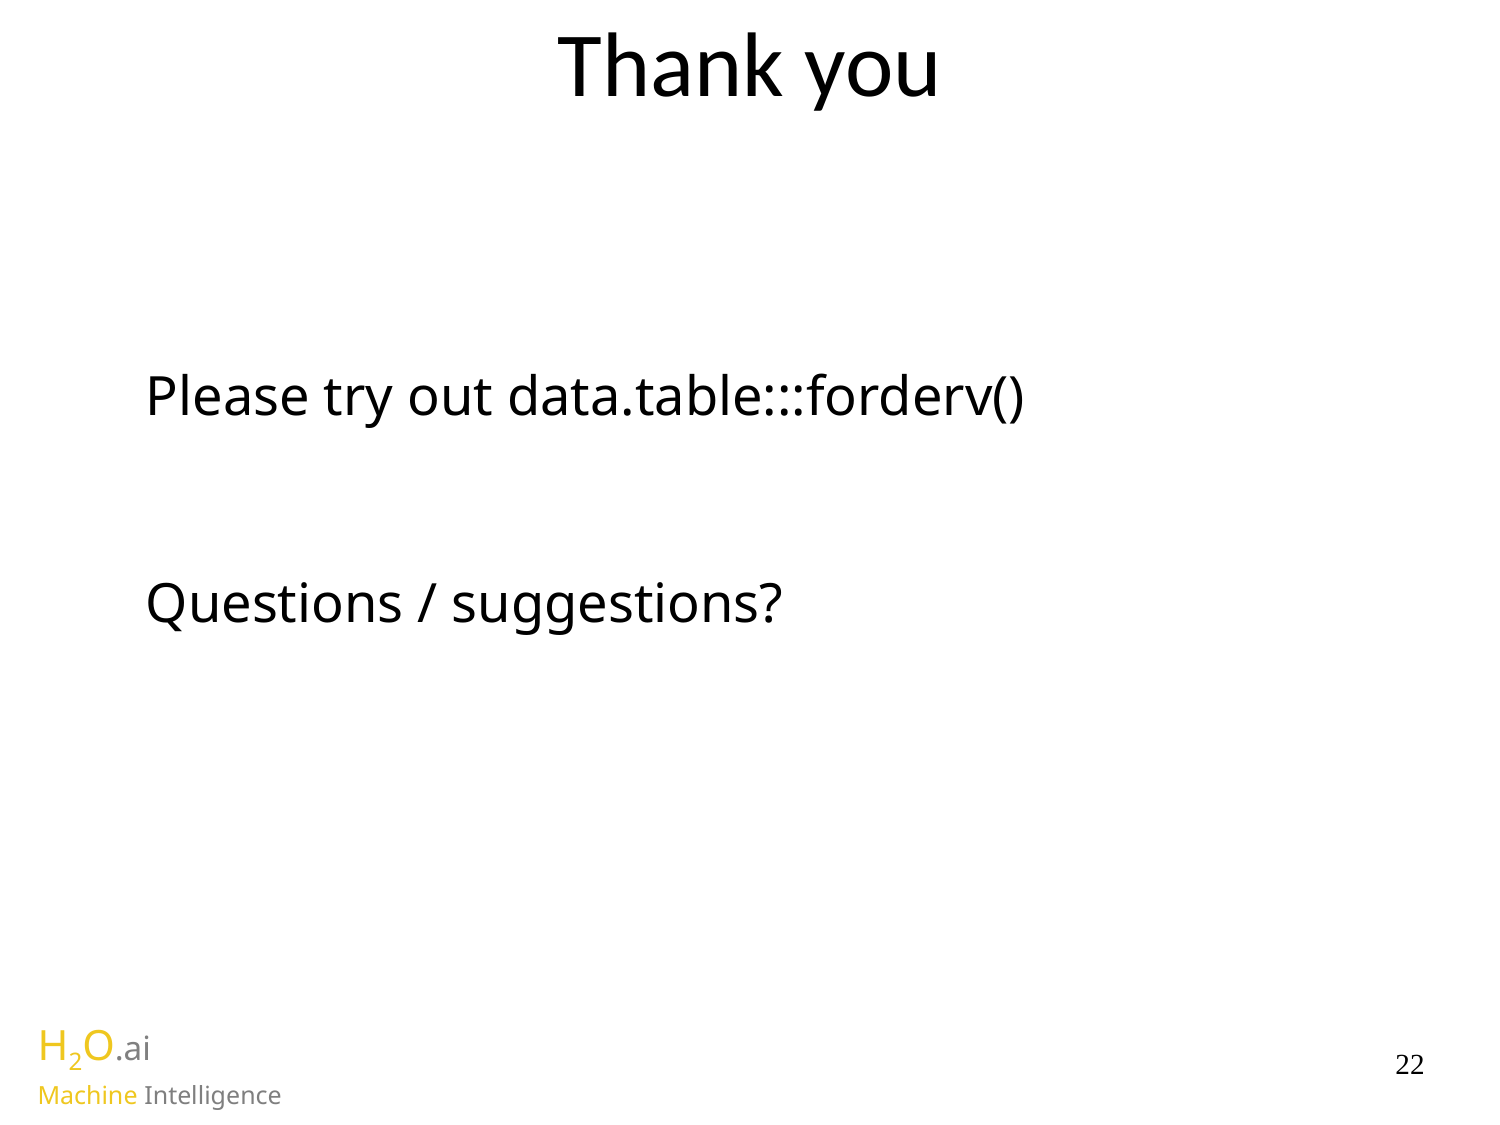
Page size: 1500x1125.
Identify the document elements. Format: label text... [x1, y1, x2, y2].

list Please try out data.table:::forderv() Questions / suggestions? [75, 150, 1425, 1013]
title Thank you [75, 0, 1425, 150]
